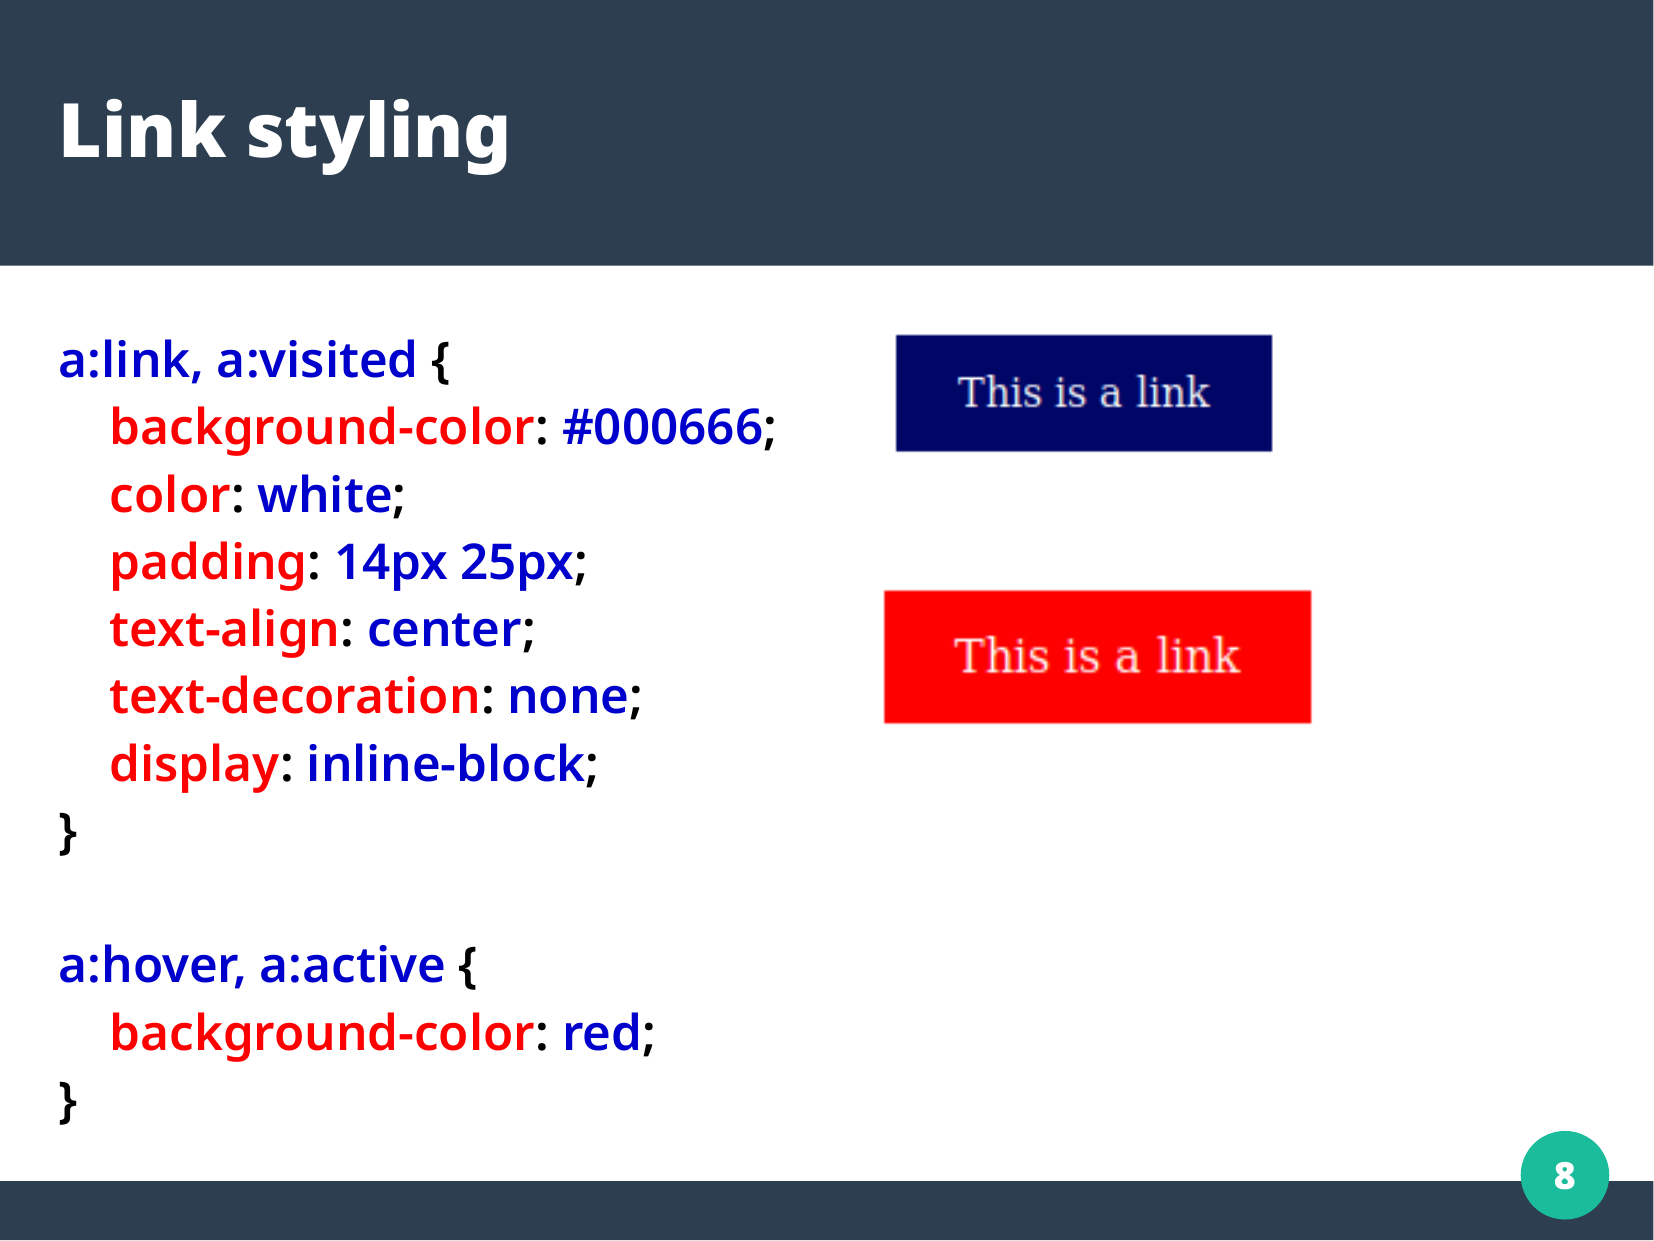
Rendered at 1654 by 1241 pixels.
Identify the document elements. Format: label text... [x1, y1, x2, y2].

picture [874, 569, 1329, 744]
list a:link, a:visited { background-color: #000666; color: white; padding: 14px 25px; text-align: center; text-decoration: none; display: inline-block; } a:hover, a:active { background-color: red; } [59, 324, 809, 1152]
picture [887, 316, 1305, 477]
title Link styling [59, 49, 1595, 207]
